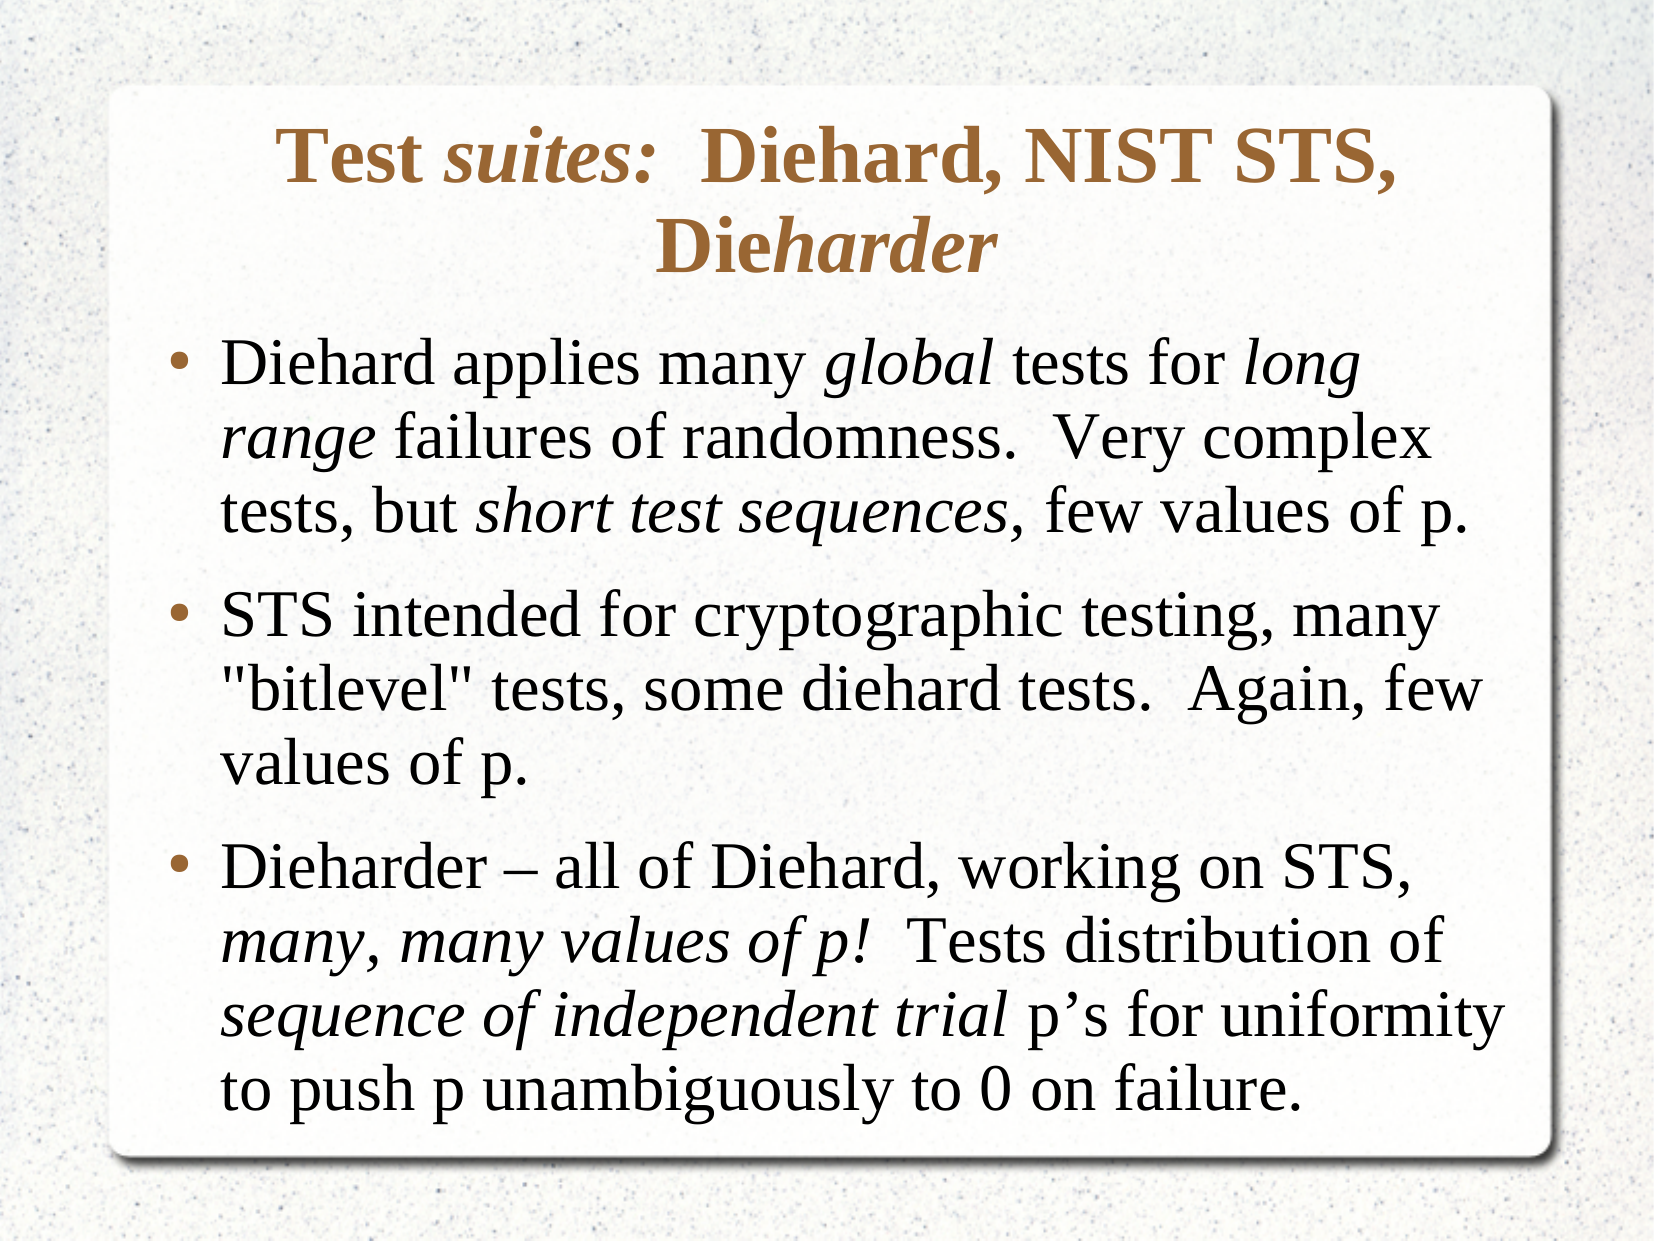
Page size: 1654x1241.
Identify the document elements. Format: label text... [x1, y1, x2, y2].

title Test suites: Diehard, NIST STS, Dieharder [118, 96, 1536, 304]
list Diehard applies many global tests for long range failures of randomness. Very complex tests, but short test sequences, few values of p. STS intended for cryptographic testing, many "bitlevel" tests, some diehard tests. Again, few values of p. Dieharder – all of Diehard, working on STS, many, many values of p! Tests distribution of sequence of independent trial p’s for uniformity to push p unambiguously to 0 on failure. [150, 325, 1509, 1126]
picture [0, 0, 1654, 1241]
